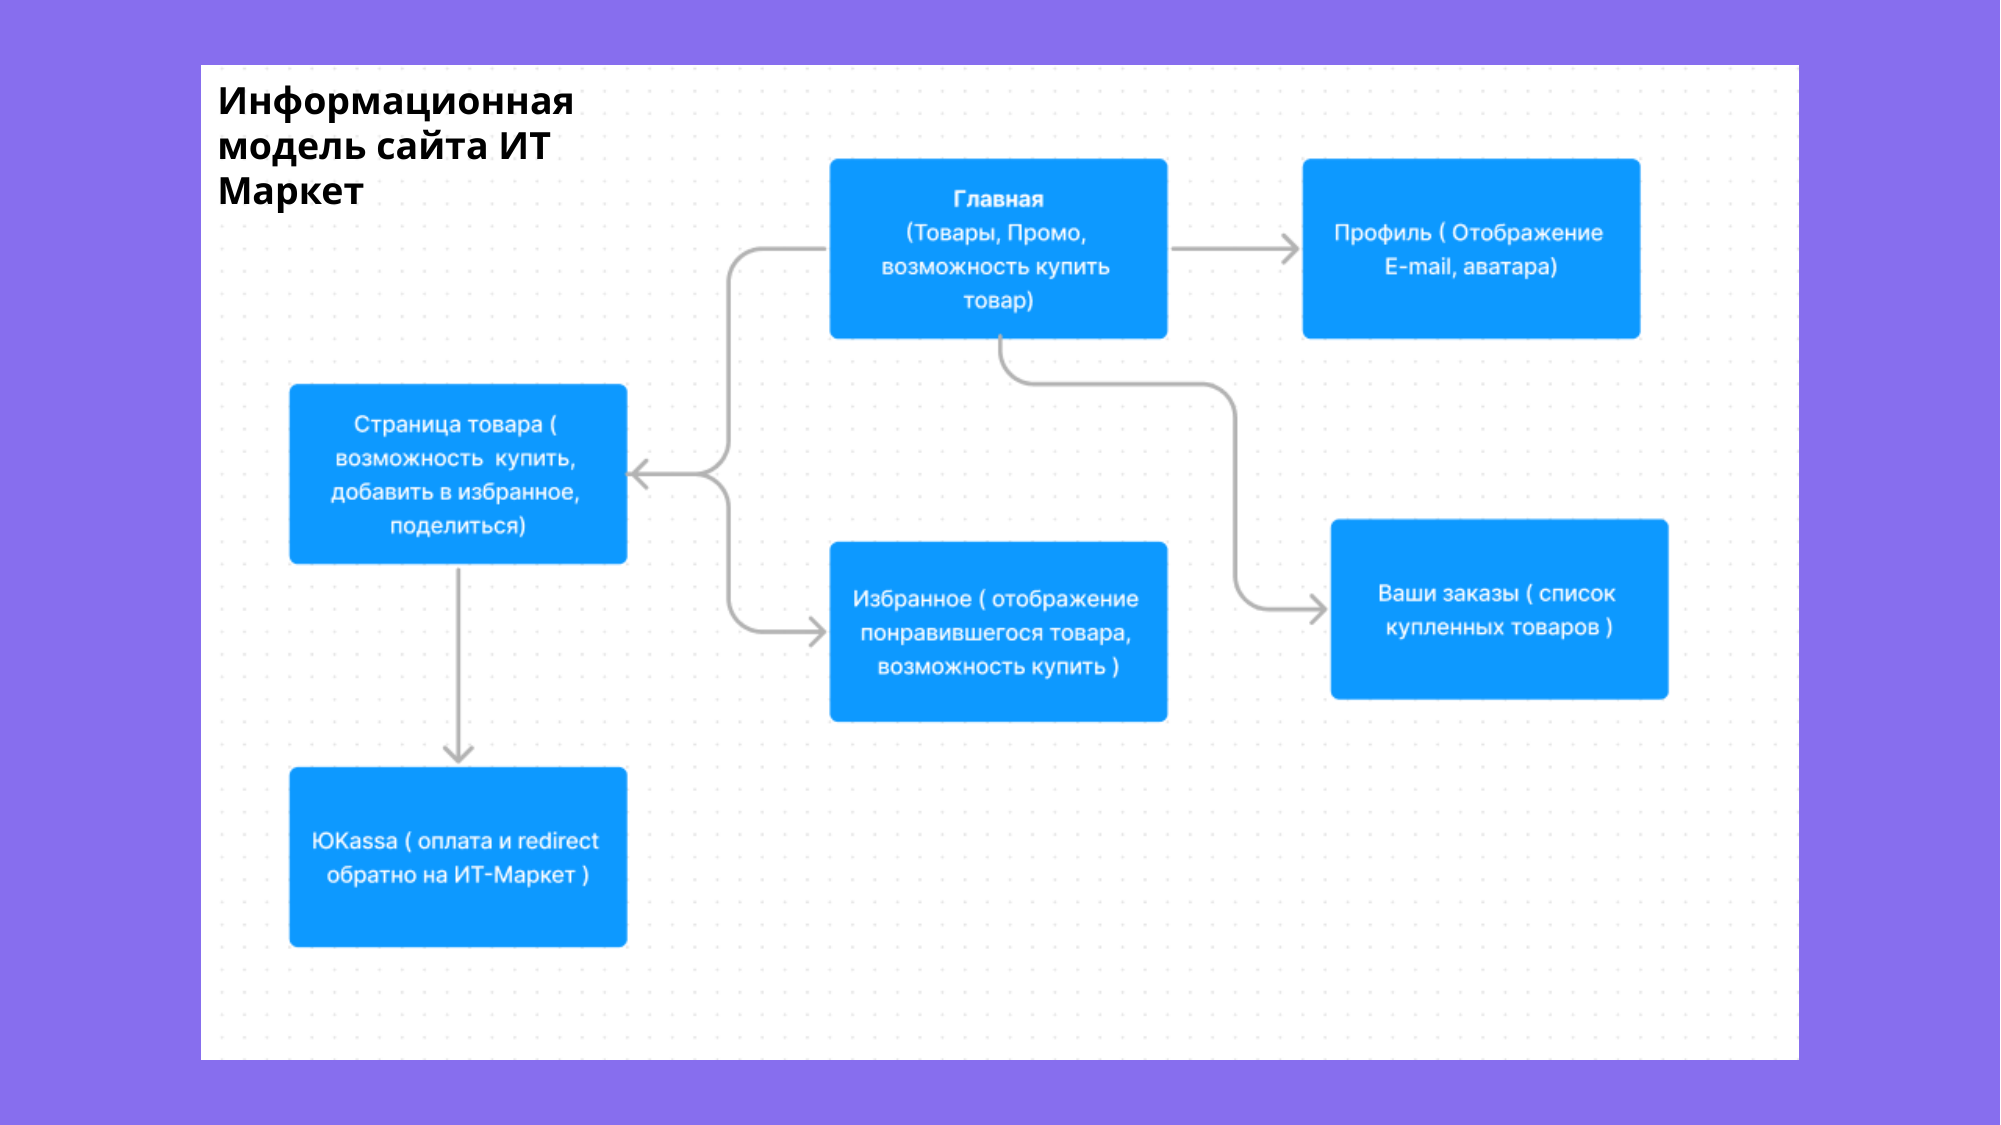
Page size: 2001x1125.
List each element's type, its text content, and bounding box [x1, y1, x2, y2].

picture [201, 65, 1799, 1060]
text_box [0, 0, 2000, 1125]
text_box Информационная модель сайта ИТ Маркет [202, 69, 677, 176]
